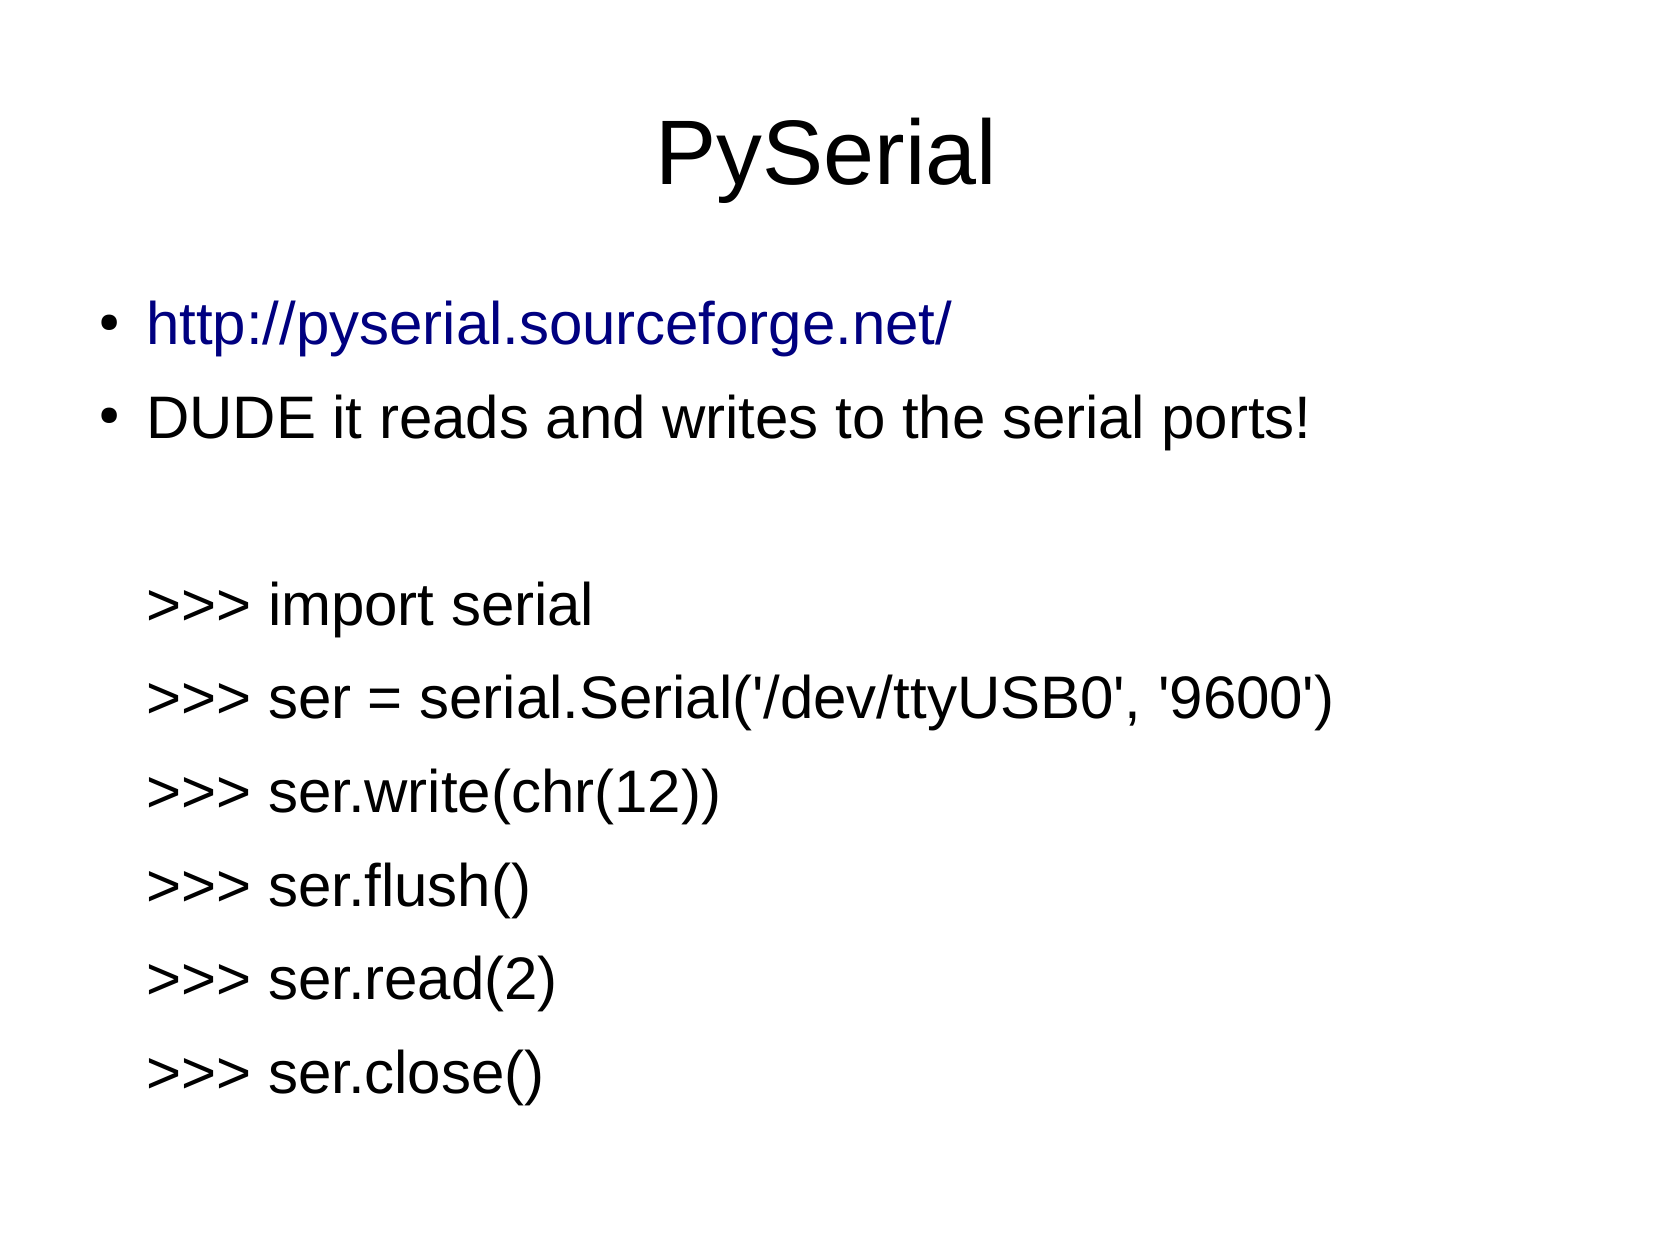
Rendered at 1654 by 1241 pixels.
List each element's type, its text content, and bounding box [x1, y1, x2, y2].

list http://pyserial.sourceforge.net/ DUDE it reads and writes to the serial ports! >>> import serial >>> ser = serial.Serial('/dev/ttyUSB0', '9600') >>> ser.write(chr(12)) >>> ser.flush() >>> ser.read(2) >>> ser.close() [82, 290, 1571, 1109]
title PySerial [82, 49, 1571, 257]
